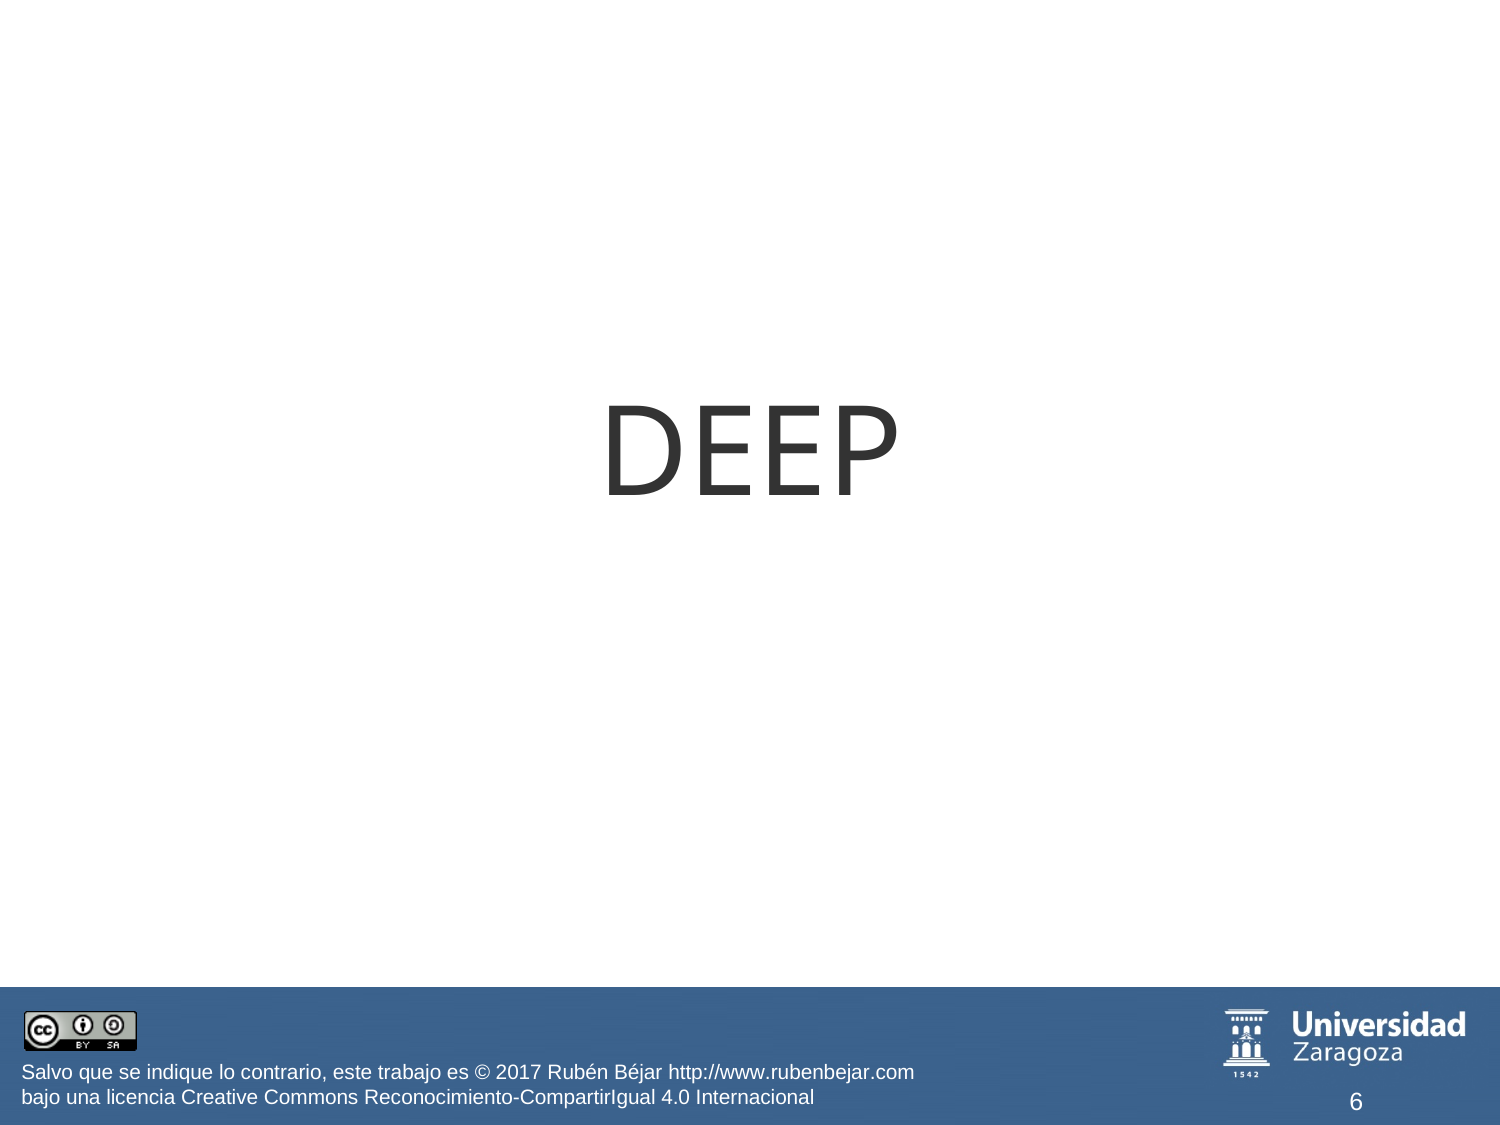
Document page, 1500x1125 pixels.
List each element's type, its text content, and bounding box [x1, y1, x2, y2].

picture [0, 987, 1500, 1125]
text_box DEEP [169, 307, 1331, 585]
